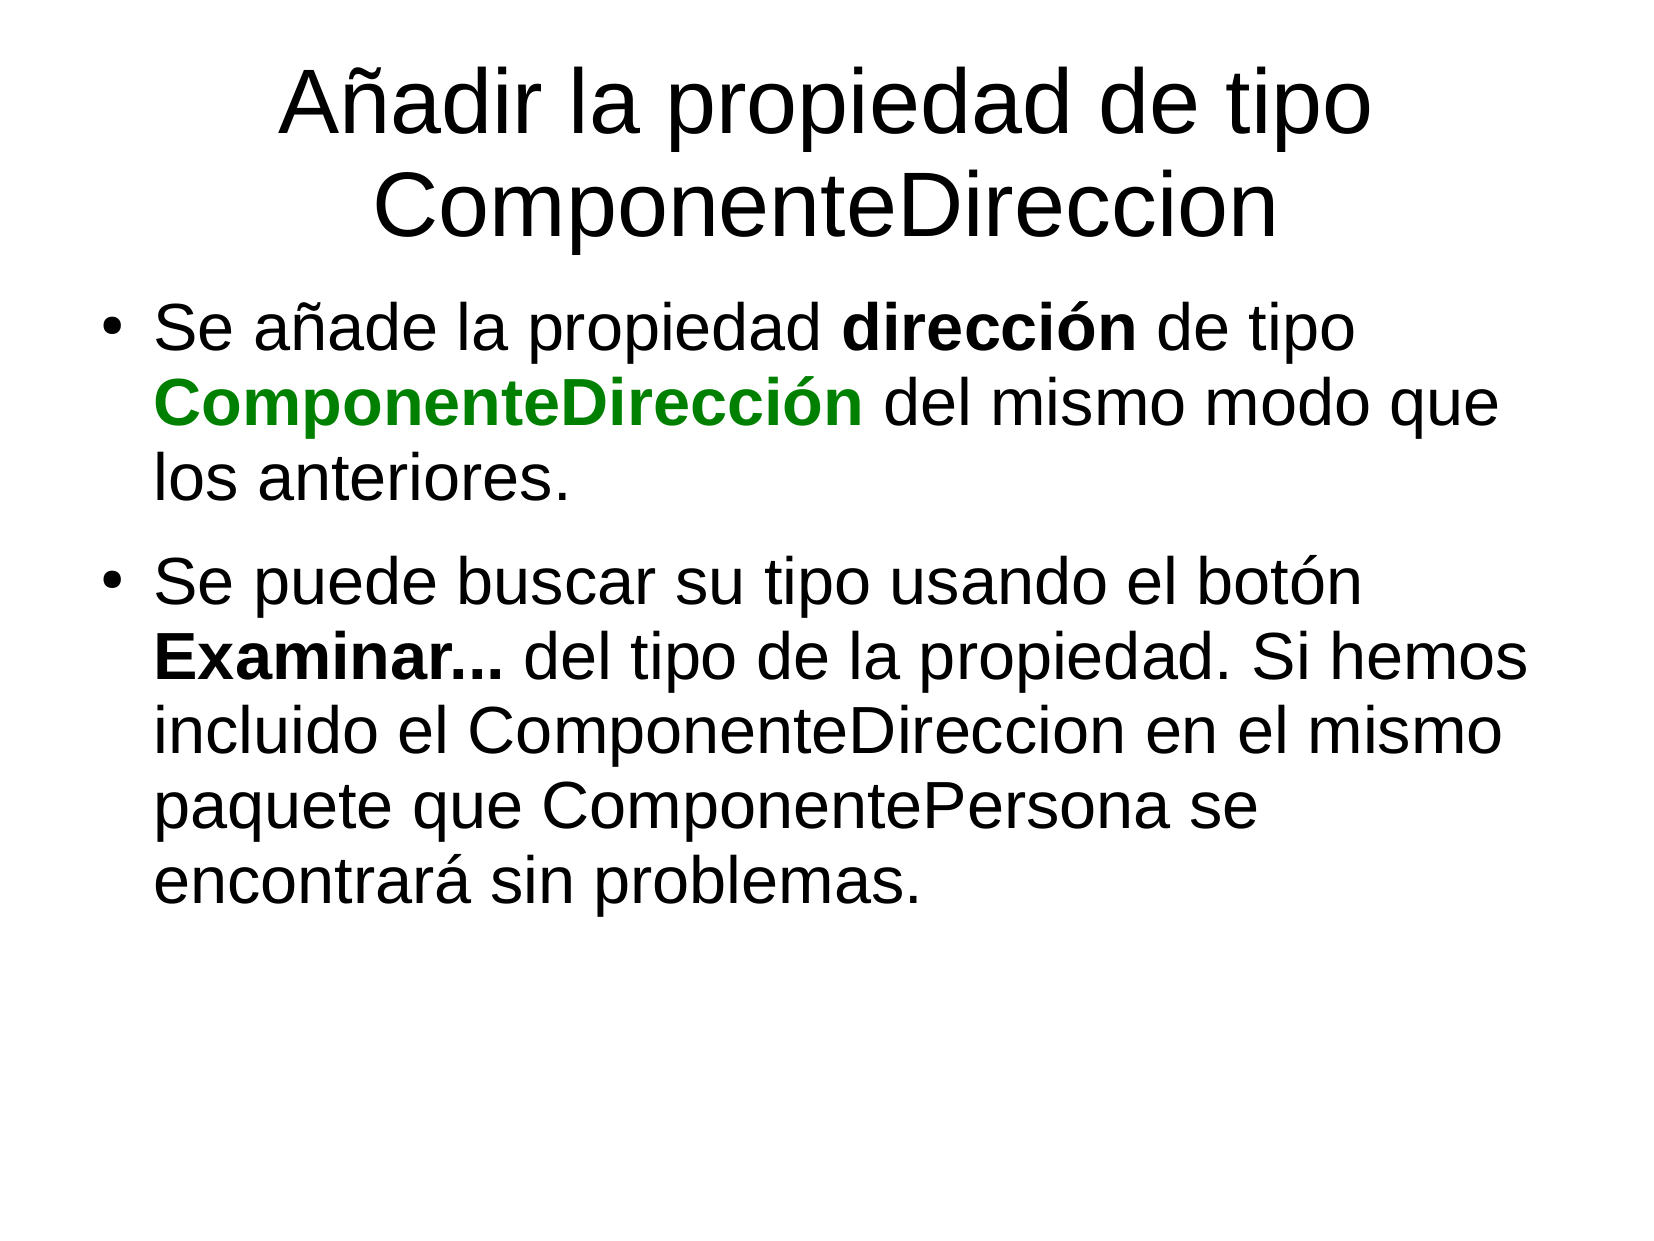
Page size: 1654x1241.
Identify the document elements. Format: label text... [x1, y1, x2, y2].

title Añadir la propiedad de tipo ComponenteDireccion [82, 50, 1571, 256]
list Se añade la propiedad dirección de tipo ComponenteDirección del mismo modo que los anteriores. Se puede buscar su tipo usando el botón Examinar... del tipo de la propiedad. Si hemos incluido el ComponenteDireccion en el mismo paquete que ComponentePersona se encontrará sin problemas. [82, 290, 1571, 1109]
